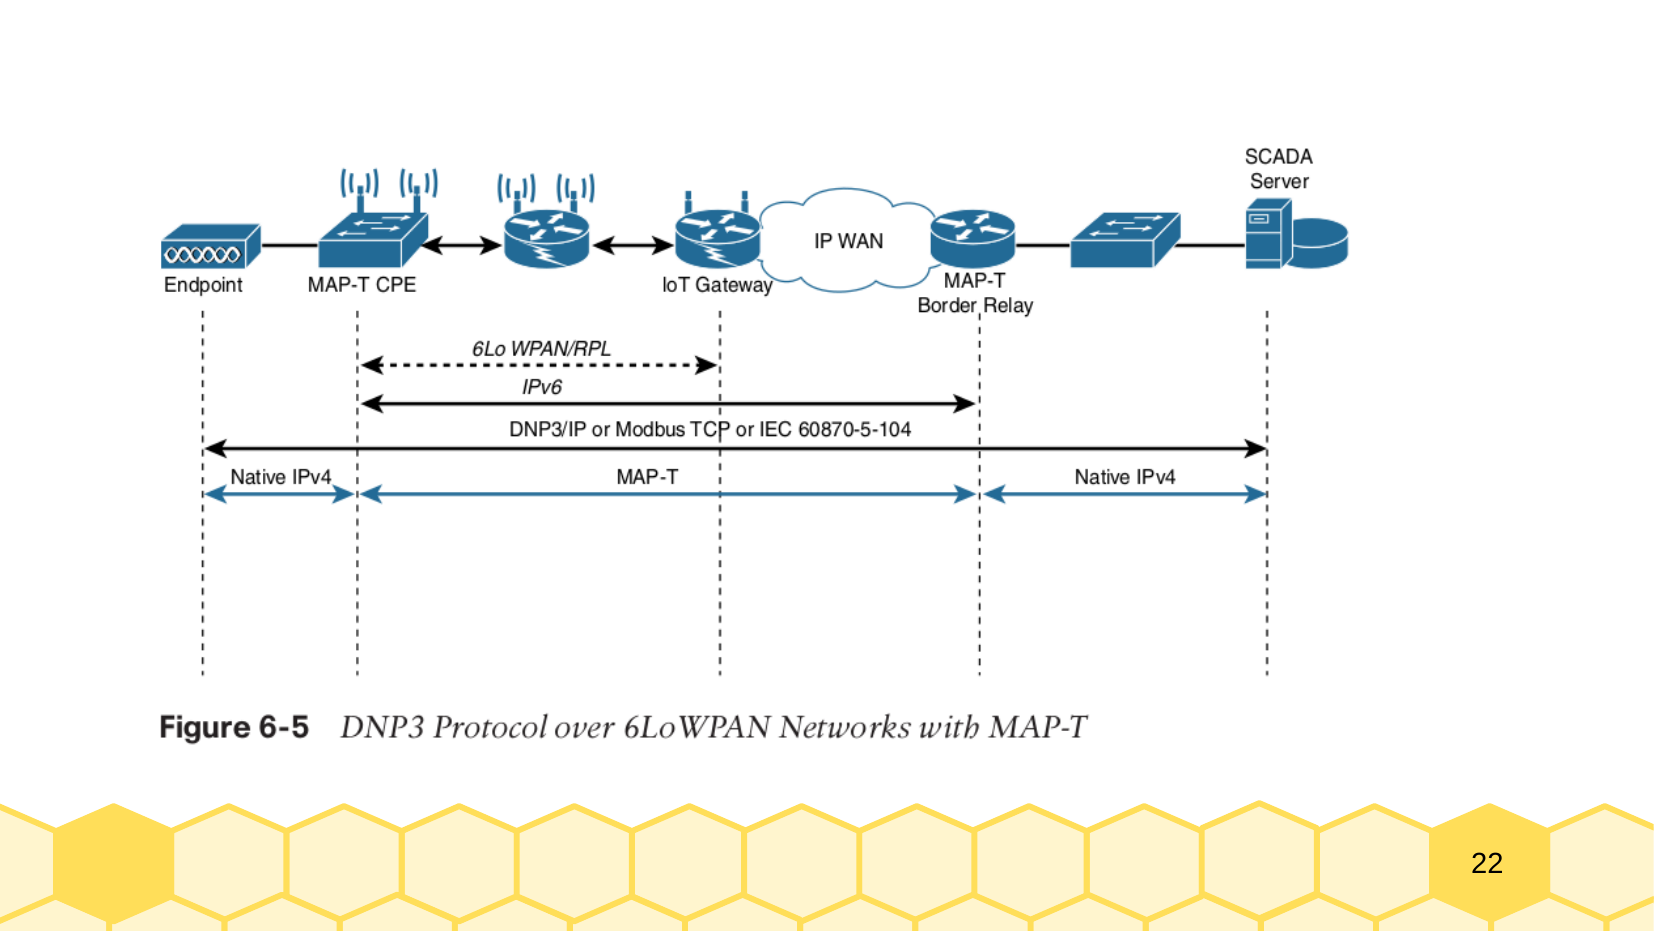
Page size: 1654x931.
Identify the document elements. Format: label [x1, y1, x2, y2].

picture [160, 112, 1351, 765]
